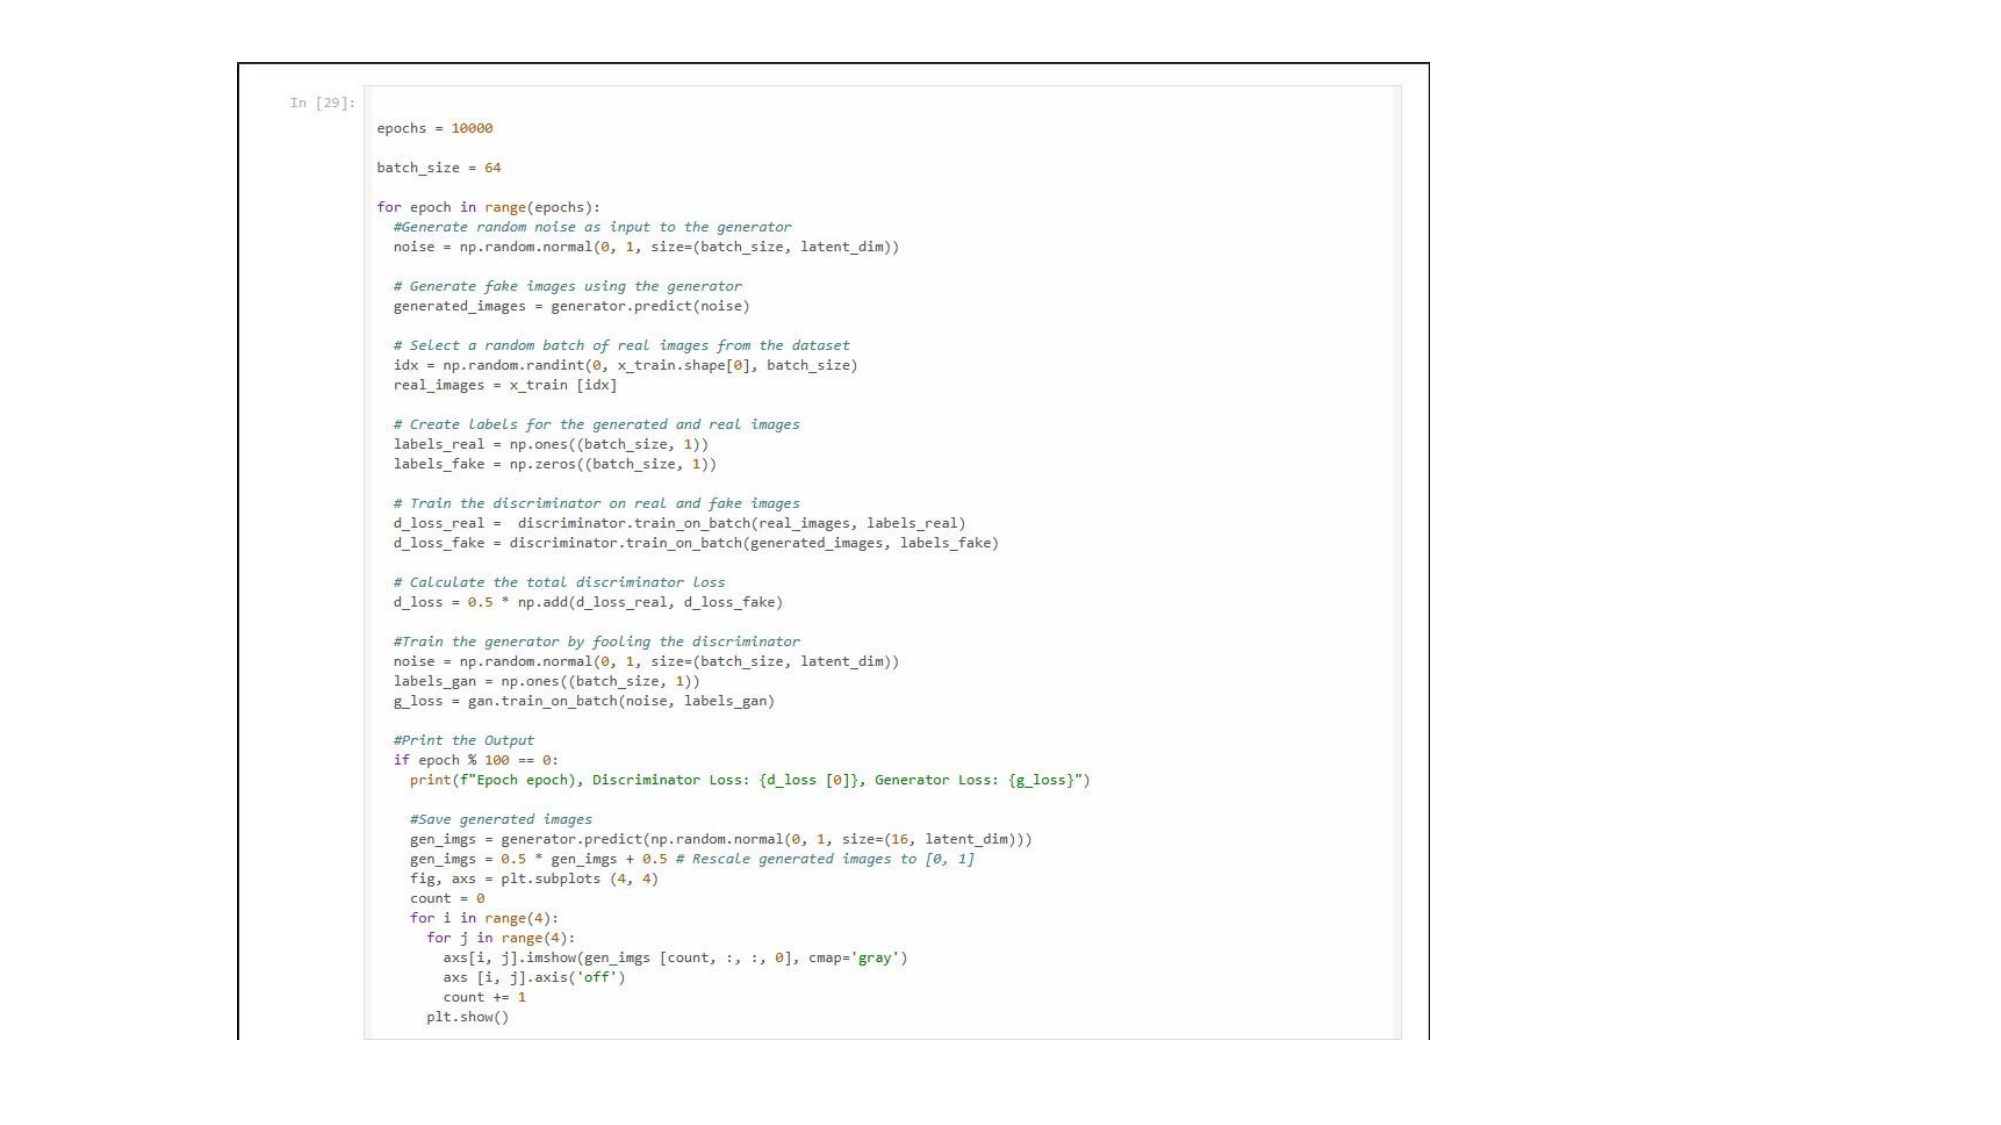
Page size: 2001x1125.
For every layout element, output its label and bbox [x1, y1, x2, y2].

picture [237, 62, 1430, 1040]
